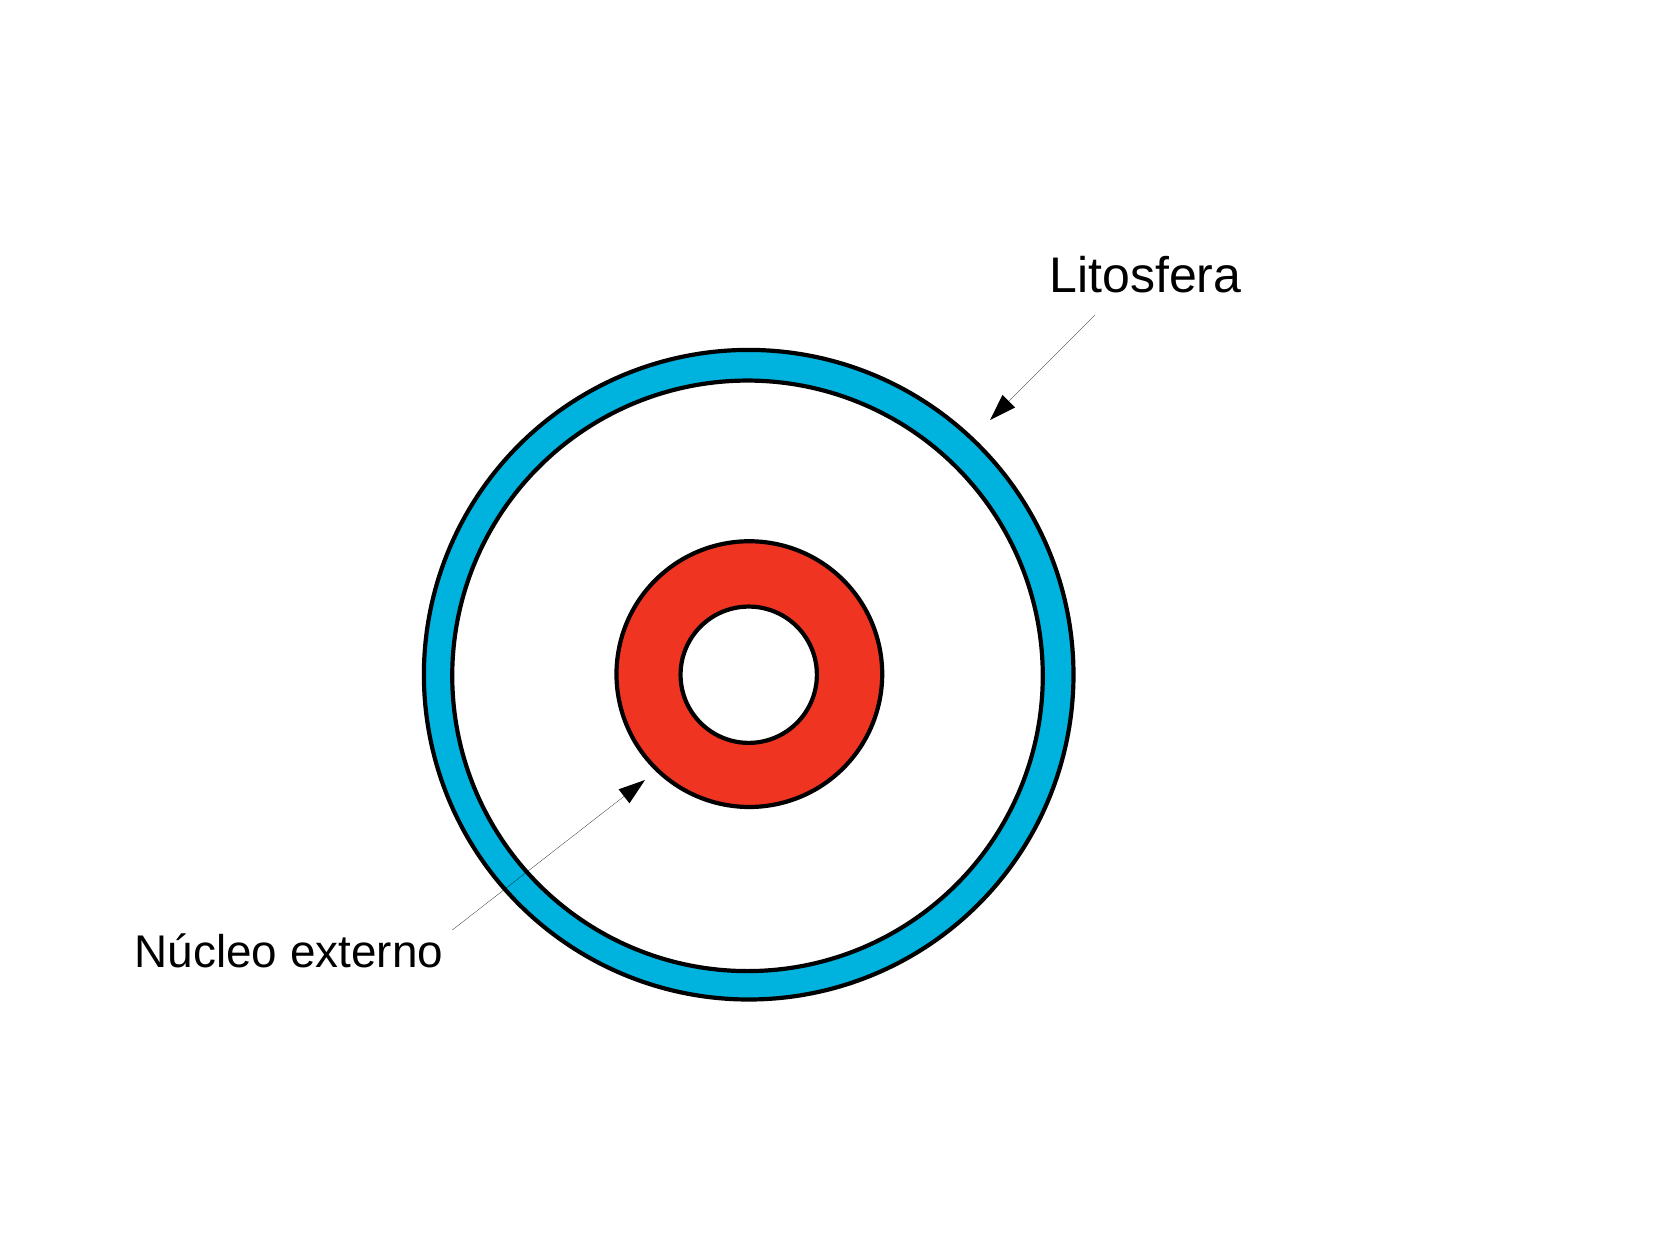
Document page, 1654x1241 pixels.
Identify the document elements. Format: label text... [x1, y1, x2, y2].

text_box Núcleo externo [120, 918, 481, 985]
text_box [423, 349, 1074, 1000]
text_box Litosfera [1035, 240, 1257, 342]
